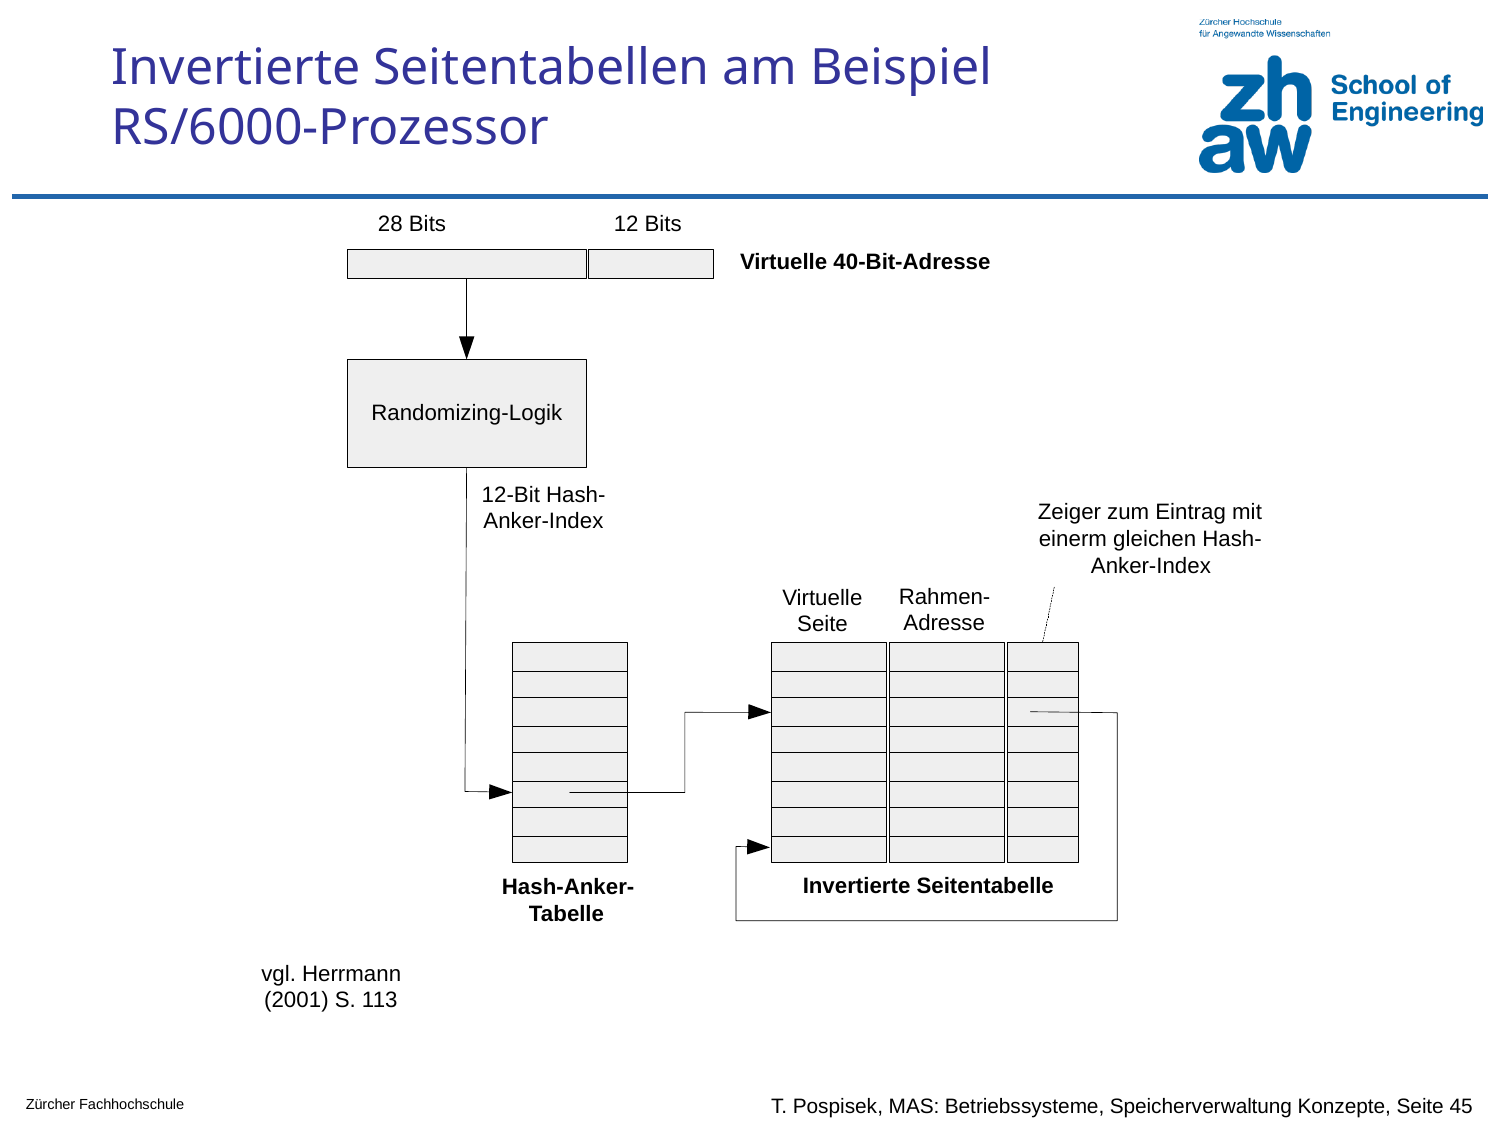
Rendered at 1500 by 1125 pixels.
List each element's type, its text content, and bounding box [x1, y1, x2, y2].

picture [222, 197, 1298, 1023]
picture [1199, 19, 1483, 173]
title Invertierte Seitentabellen am Beispiel RS/6000-Prozessor [96, 50, 1146, 163]
